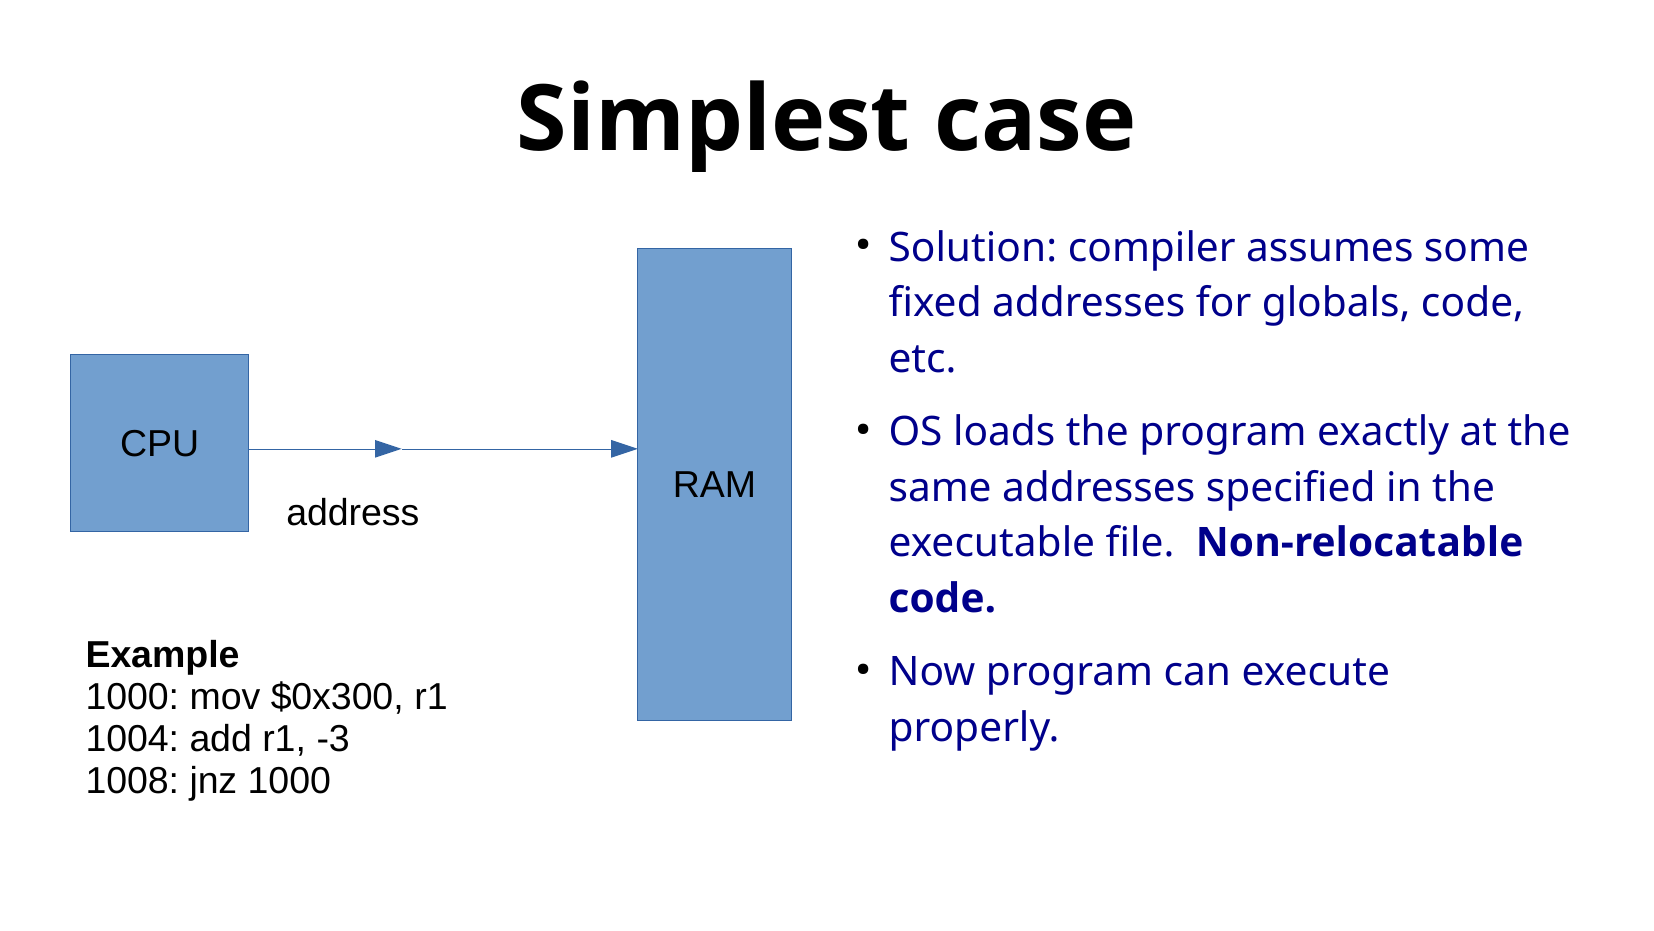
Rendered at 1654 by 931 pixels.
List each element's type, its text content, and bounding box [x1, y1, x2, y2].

text_box CPU [70, 354, 249, 532]
text_box RAM [637, 248, 792, 721]
title Simplest case [82, 37, 1571, 193]
list Solution: compiler assumes some fixed addresses for globals, code, etc. OS loads the program exactly at the same addresses specified in the executable file. Non-relocatable code. Now program can execute properly. [845, 217, 1572, 758]
text_box Example 1000: mov $0x300, r1 1004: add r1, -3 1008: jnz 1000 [70, 625, 603, 809]
text_box address [271, 484, 435, 542]
